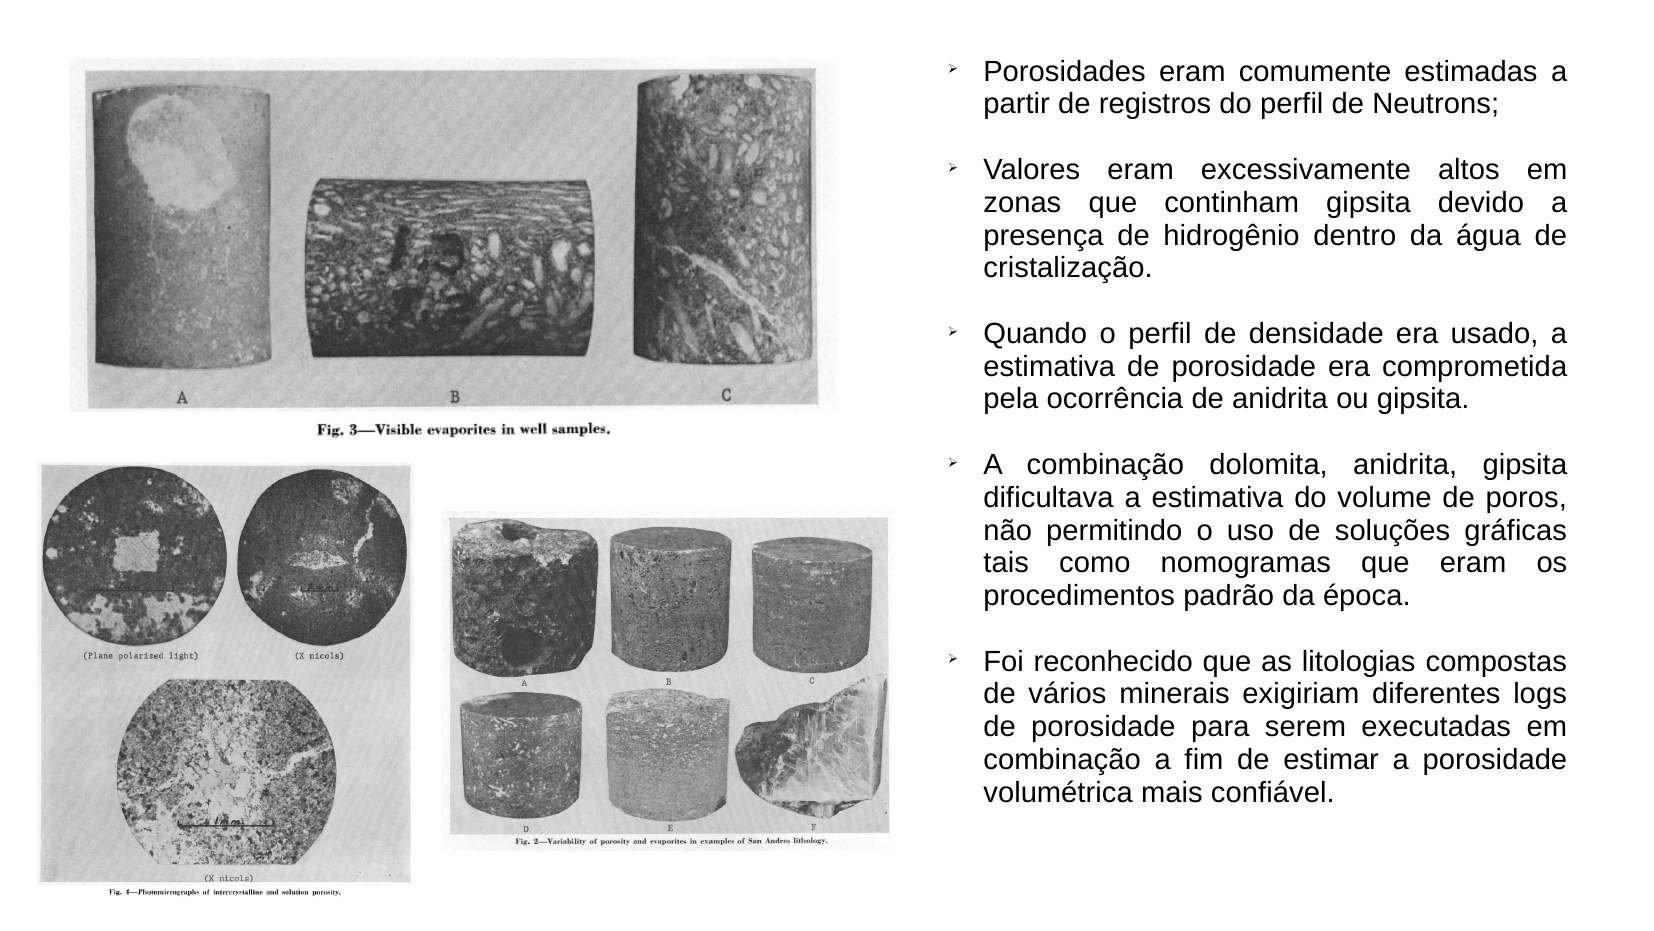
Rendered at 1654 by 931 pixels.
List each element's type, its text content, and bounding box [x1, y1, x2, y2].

picture [35, 460, 414, 899]
text_box Porosidades eram comumente estimadas a partir de registros do perfil de Neutrons; Valores eram excessivamente altos em zonas que continham gipsita devido a presença de hidrogênio dentro da água de cristalização. Quando o perfil de densidade era usado, a estimativa de porosidade era comprometida pela ocorrência de anidrita ou gipsita. A combinação dolomita, anidrita, gipsita dificultava a estimativa do volume de poros, não permitindo o uso de soluções gráficas tais como nomogramas que eram os procedimentos padrão da época. Foi reconhecido que as litologias compostas de vários minerais exigiriam diferentes logs de porosidade para serem executadas em combinação a fim de estimar a porosidade volumétrica mais confiável. [933, 47, 1583, 849]
picture [437, 507, 895, 851]
picture [70, 58, 839, 447]
